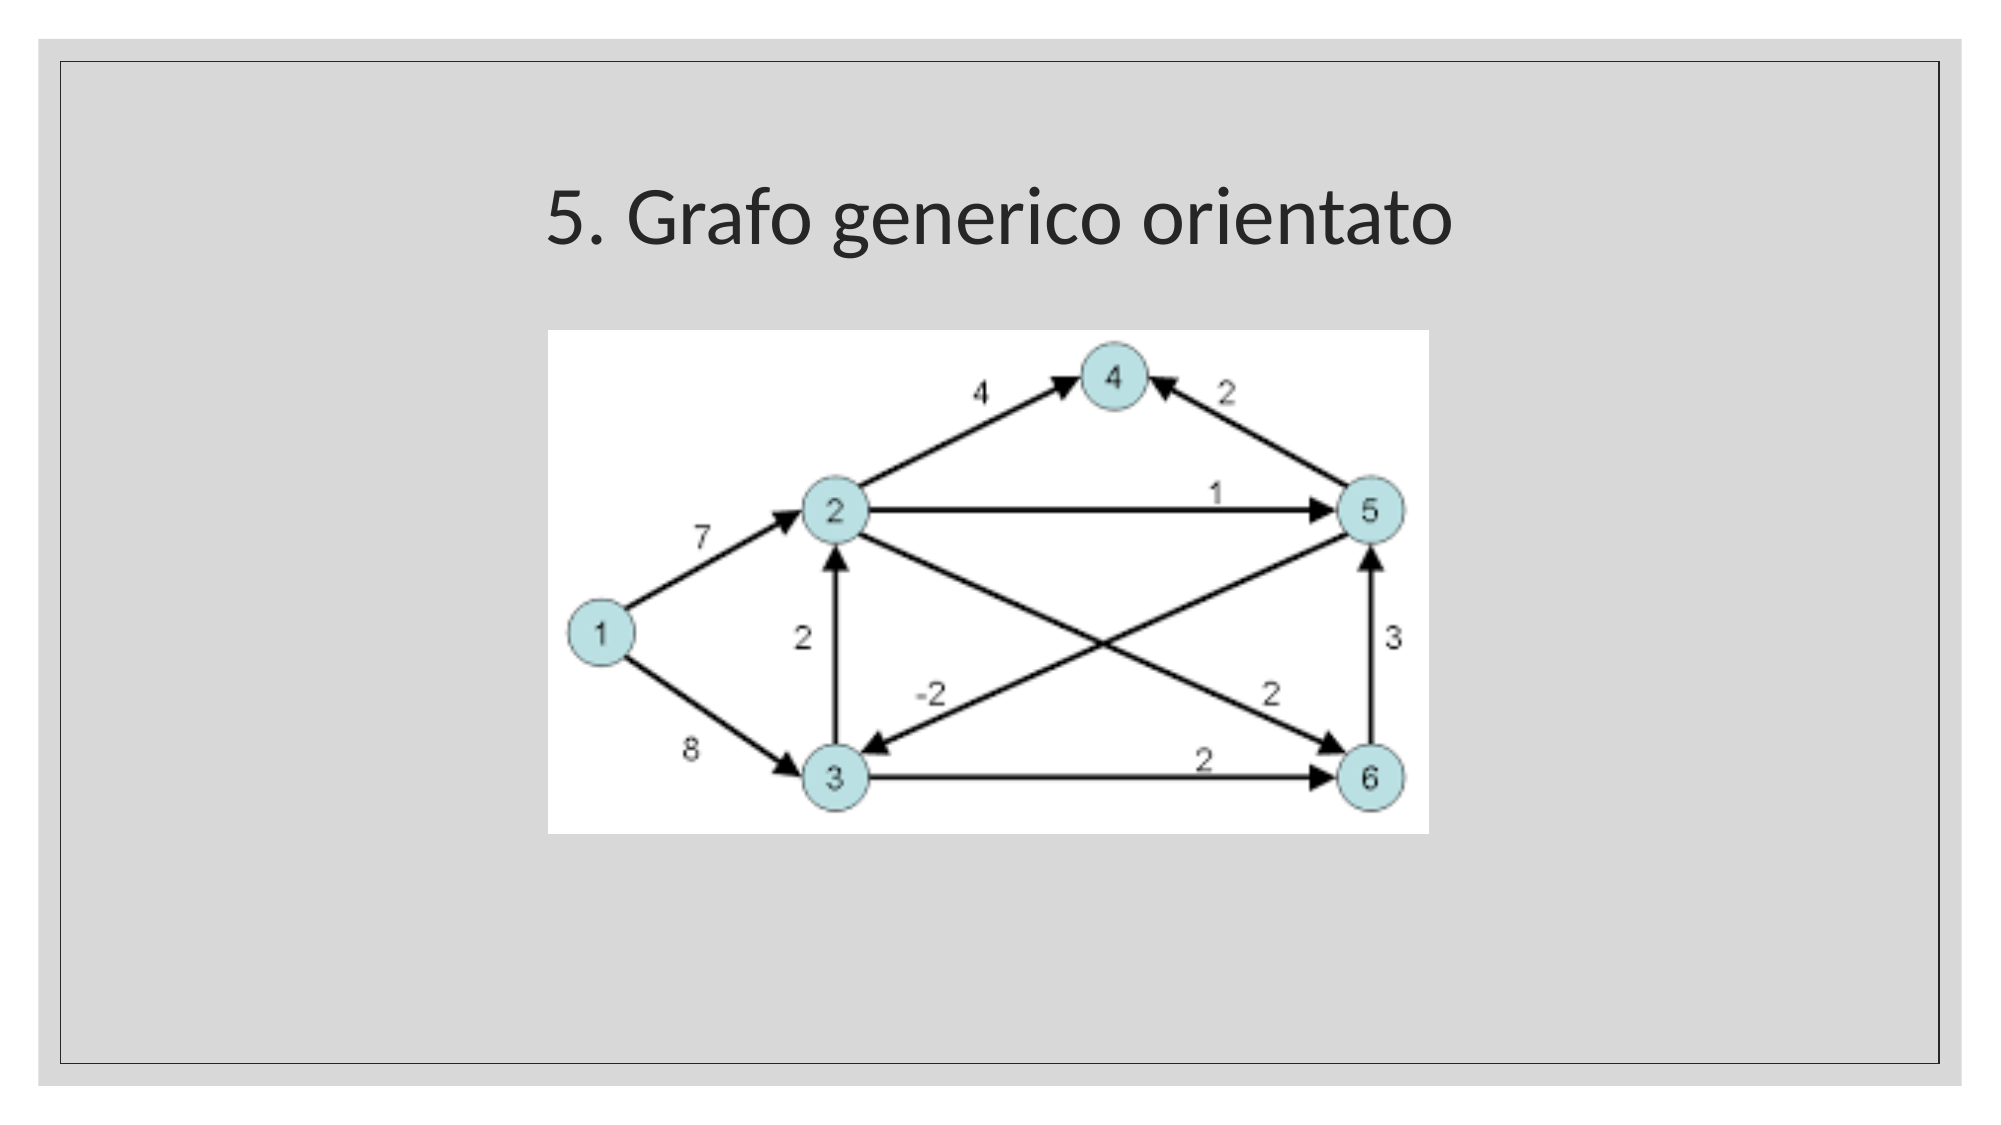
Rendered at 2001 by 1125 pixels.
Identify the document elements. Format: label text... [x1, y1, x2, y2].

title 5. Grafo generico orientato [174, 105, 1825, 331]
picture [548, 330, 1429, 835]
